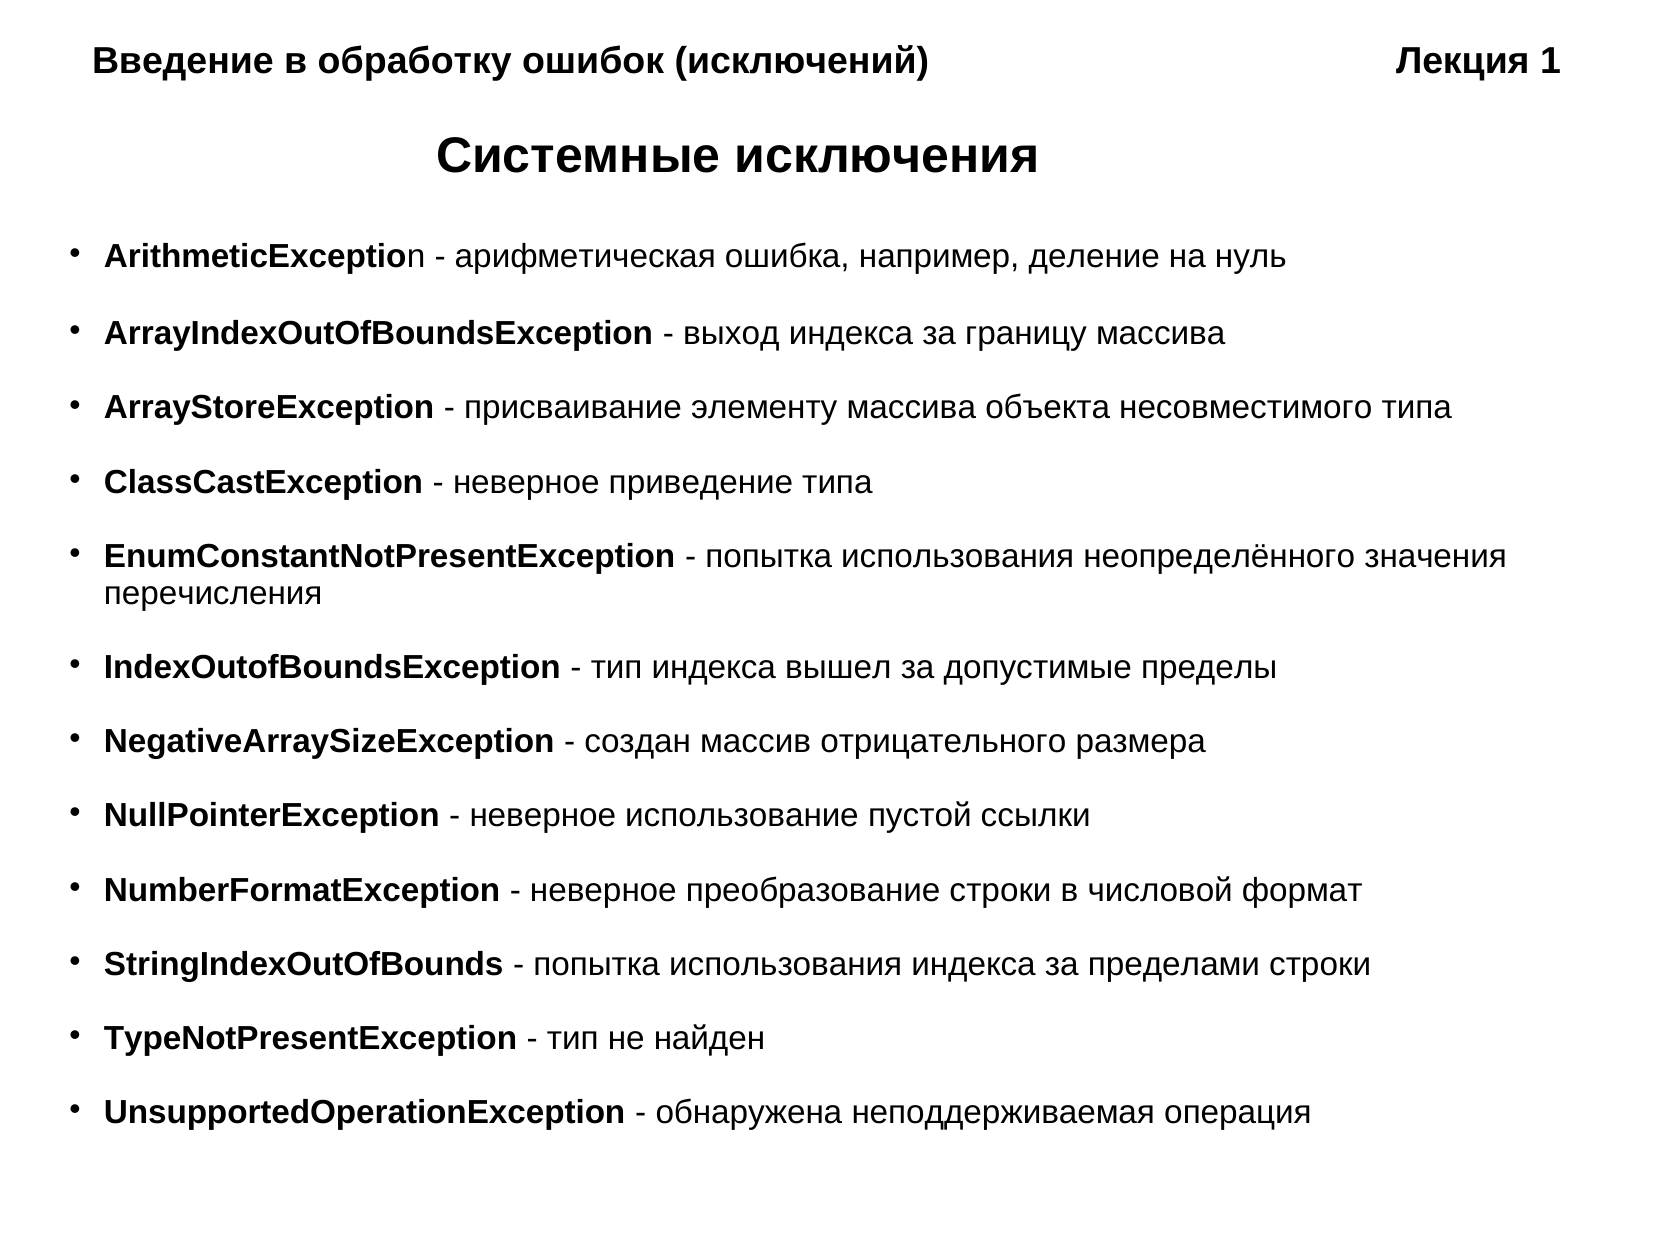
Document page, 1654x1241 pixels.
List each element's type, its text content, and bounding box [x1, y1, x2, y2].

text_box Введение в обработку ошибок (исключений) Лекция 1 [82, 25, 1571, 95]
text_box ArithmeticException - арифметическая ошибка, например, деление на нуль ArrayIndexOutOfBoundsException - выход индекса за границу массива ArrayStoreException - присваивание элементу массива объекта несовместимого типа ClassCastException - неверное приведение типа EnumConstantNotPresentException - попытка использования неопределённого значения перечисления IndexOutofBoundsException - тип индекса вышел за допустимые пределы NegativeArraySizeException - создан массив отрицательного размера NullPointerException - неверное использование пустой ссылки NumberFormatException - неверное преобразование строки в числовой формат StringIndexOutOfBounds - попытка использования индекса за пределами строки TypeNotPresentException - тип не найден UnsupportedOperationException - обнаружена неподдерживаемая операция [54, 230, 1595, 1139]
text_box Системные исключения [413, 118, 1063, 190]
